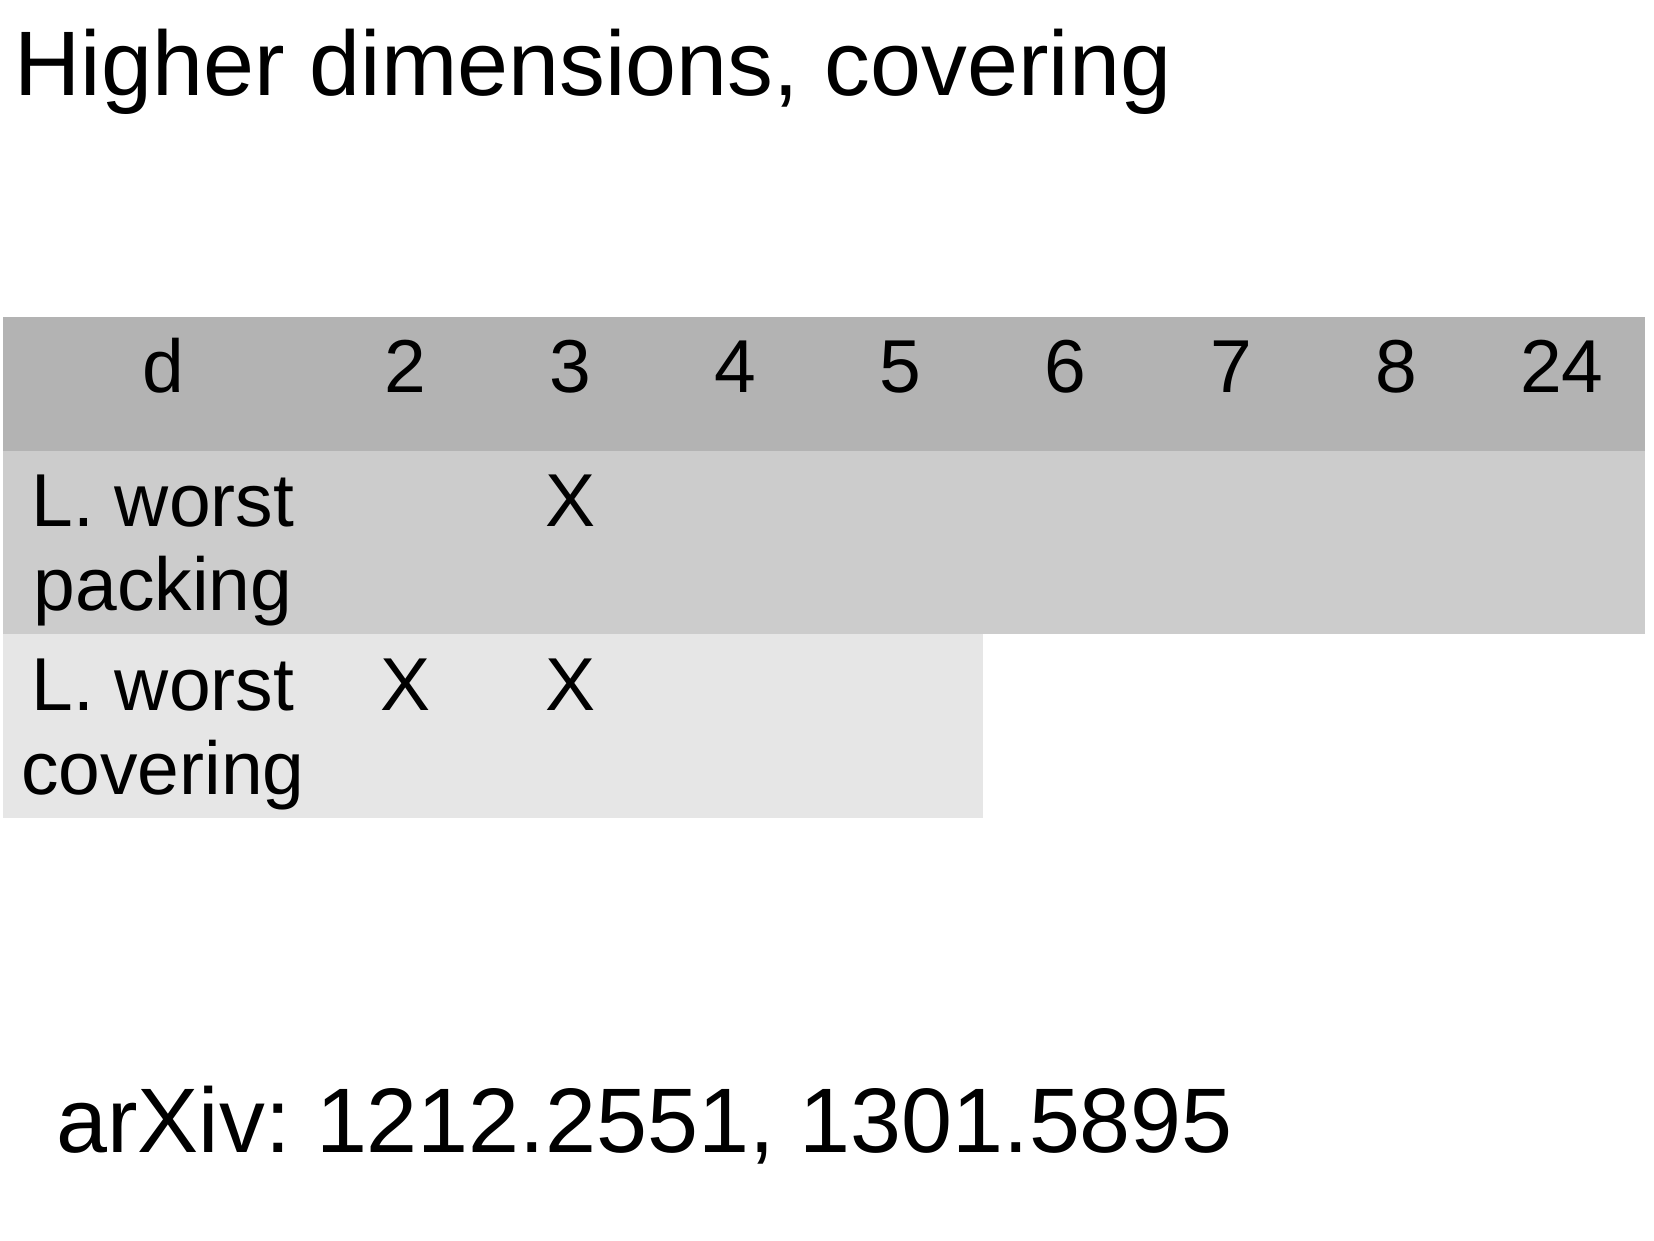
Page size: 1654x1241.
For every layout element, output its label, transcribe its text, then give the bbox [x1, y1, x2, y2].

table_cell X [488, 634, 653, 818]
table_header 7 [1148, 317, 1314, 451]
table_cell [1314, 451, 1479, 634]
table_cell [818, 451, 983, 634]
table_cell [1479, 634, 1645, 818]
table_header 24 [1479, 317, 1645, 451]
table_cell [1479, 451, 1645, 634]
table_header 8 [1314, 317, 1479, 451]
text_box arXiv: 1212.2551, 1301.5895 [41, 960, 1654, 1180]
table_cell [983, 451, 1148, 634]
table_cell X [323, 634, 488, 818]
text_box Higher dimensions, covering [0, 5, 1561, 123]
table_cell L. worst packing [3, 451, 323, 634]
table_header 5 [818, 317, 983, 451]
table_header 3 [488, 317, 653, 451]
table_cell X [488, 451, 653, 634]
table_cell [653, 634, 818, 818]
table_cell [983, 634, 1148, 818]
table_header 4 [653, 317, 818, 451]
table_cell [1148, 451, 1314, 634]
table_cell [1314, 634, 1479, 818]
table_cell [653, 451, 818, 634]
table_cell [1148, 634, 1314, 818]
table_cell [323, 451, 488, 634]
table_cell [818, 634, 983, 818]
table_header d [3, 317, 323, 451]
table_cell L. worst covering [3, 634, 323, 818]
table_header 2 [323, 317, 488, 451]
table_header 6 [983, 317, 1148, 451]
